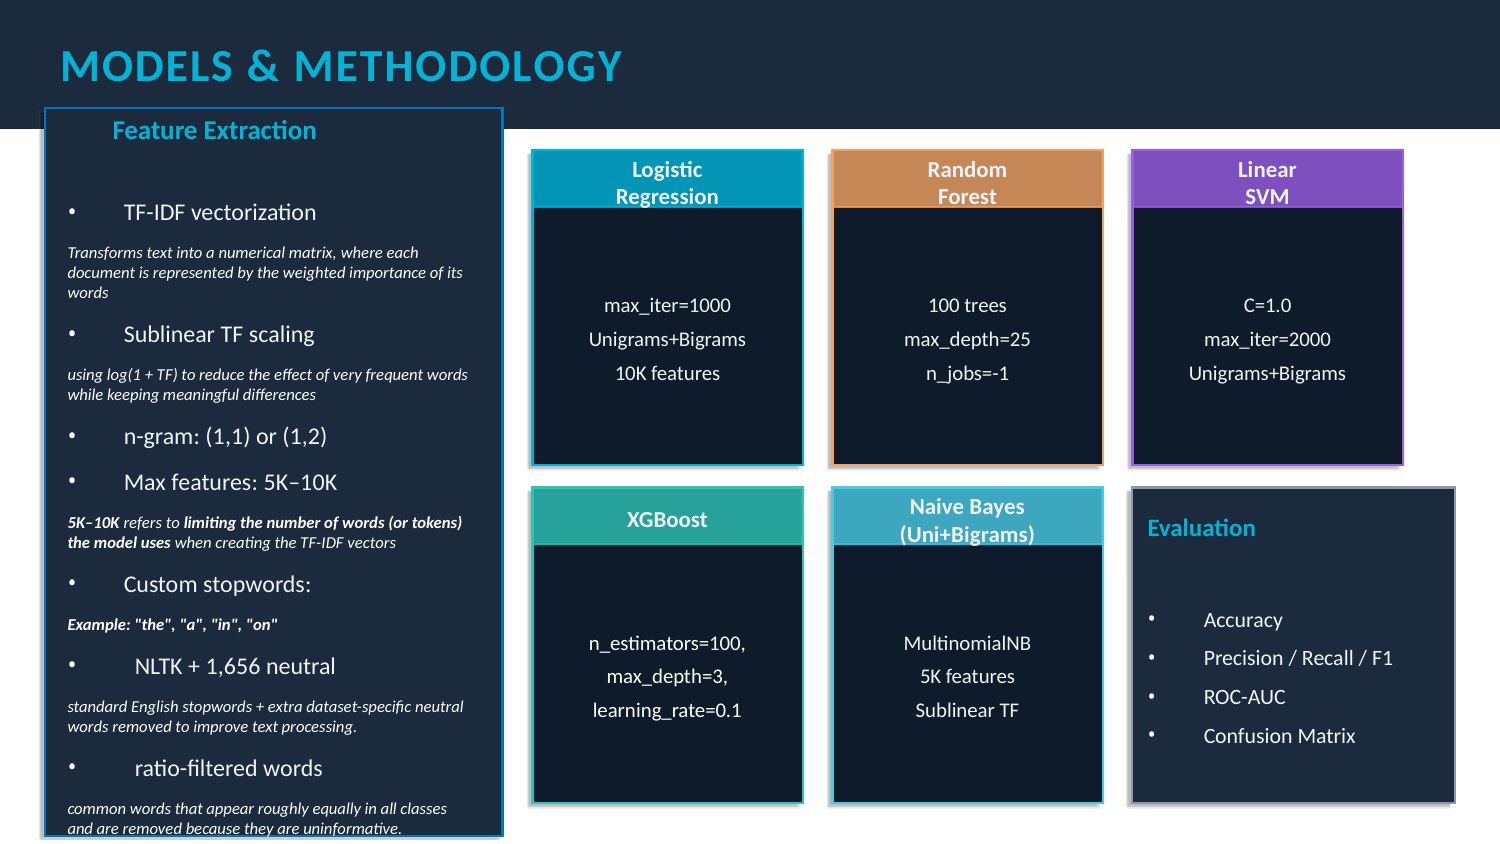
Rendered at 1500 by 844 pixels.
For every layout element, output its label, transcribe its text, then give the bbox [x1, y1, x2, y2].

text_box MODELS & METHODOLOGY [60, 18, 1410, 108]
text_box Accuracy Precision / Recall / F1 ROC-AUC Confusion Matrix [1147, 564, 1440, 789]
text_box TF-IDF vectorization Transforms text into a numerical matrix, where each document is represented by the weighted importance of its words Sublinear TF scaling using log(1 + TF) to reduce the effect of very frequent words while keeping meaningful differences n-gram: (1,1) or (1,2) Max features: 5K–10K 5K–10K refers to limiting the number of words (or tokens) the model uses when creating the TF-IDF vectors Custom stopwords: Example: "the", "a", "in", "on" NLTK + 1,656 neutral standard English stopwords + extra dataset-specific neutral words removed to improve text processing. ratio-filtered words common words that appear roughly equally in all classes and are removed because they are uninformative. 80% of data for training, 20% for testing [68, 197, 473, 789]
text_box n_estimators=100, max_depth=3, learning_rate=0.1 [544, 562, 791, 780]
text_box [833, 150, 1103, 465]
text_box [0, 0, 1500, 836]
text_box 100 trees max_depth=25 n_jobs=-1 [844, 225, 1091, 442]
text_box [833, 487, 1103, 803]
text_box [533, 487, 803, 803]
text_box Naive Bayes (Uni+Bigrams) [840, 492, 1095, 544]
text_box [1133, 150, 1403, 465]
text_box [1132, 488, 1455, 803]
text_box XGBoost [540, 492, 795, 544]
text_box Evaluation [1147, 498, 1440, 555]
text_box MultinomialNB 5K features Sublinear TF [844, 562, 1091, 780]
text_box Random Forest [840, 154, 1095, 207]
text_box [533, 150, 803, 465]
text_box C=1.0 max_iter=2000 Unigrams+Bigrams [1144, 225, 1391, 442]
text_box max_iter=1000 Unigrams+Bigrams 10K features [544, 225, 791, 442]
text_box Linear SVM [1140, 154, 1395, 207]
text_box Logistic Regression [540, 154, 795, 207]
text_box Feature Extraction [113, 100, 518, 157]
